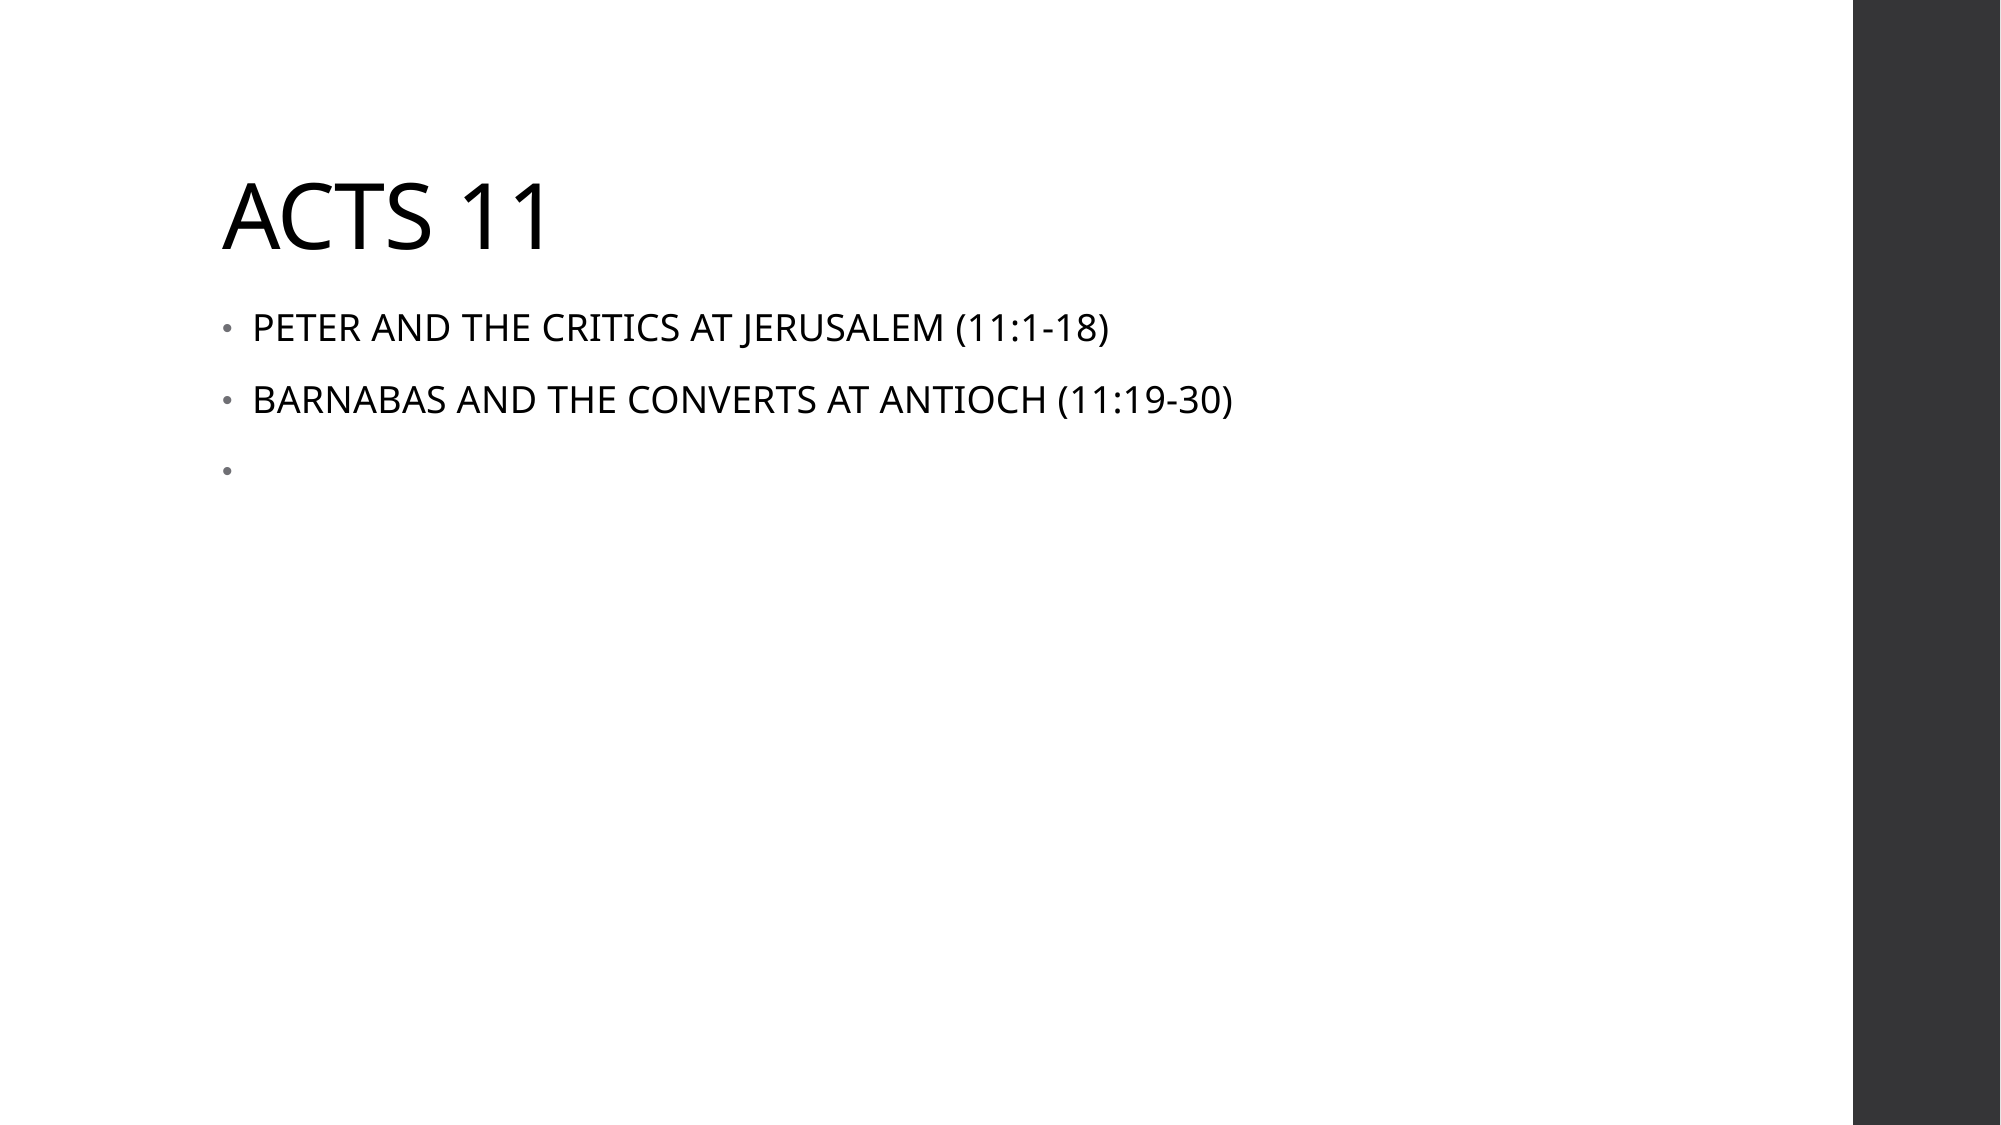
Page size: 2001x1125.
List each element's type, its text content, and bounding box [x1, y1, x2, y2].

title ACTS 11 [206, 60, 1797, 278]
list PETER AND THE CRITICS AT JERUSALEM (11:1-18) BARNABAS AND THE CONVERTS AT ANTIOCH (11:19-30) [206, 299, 1617, 1014]
